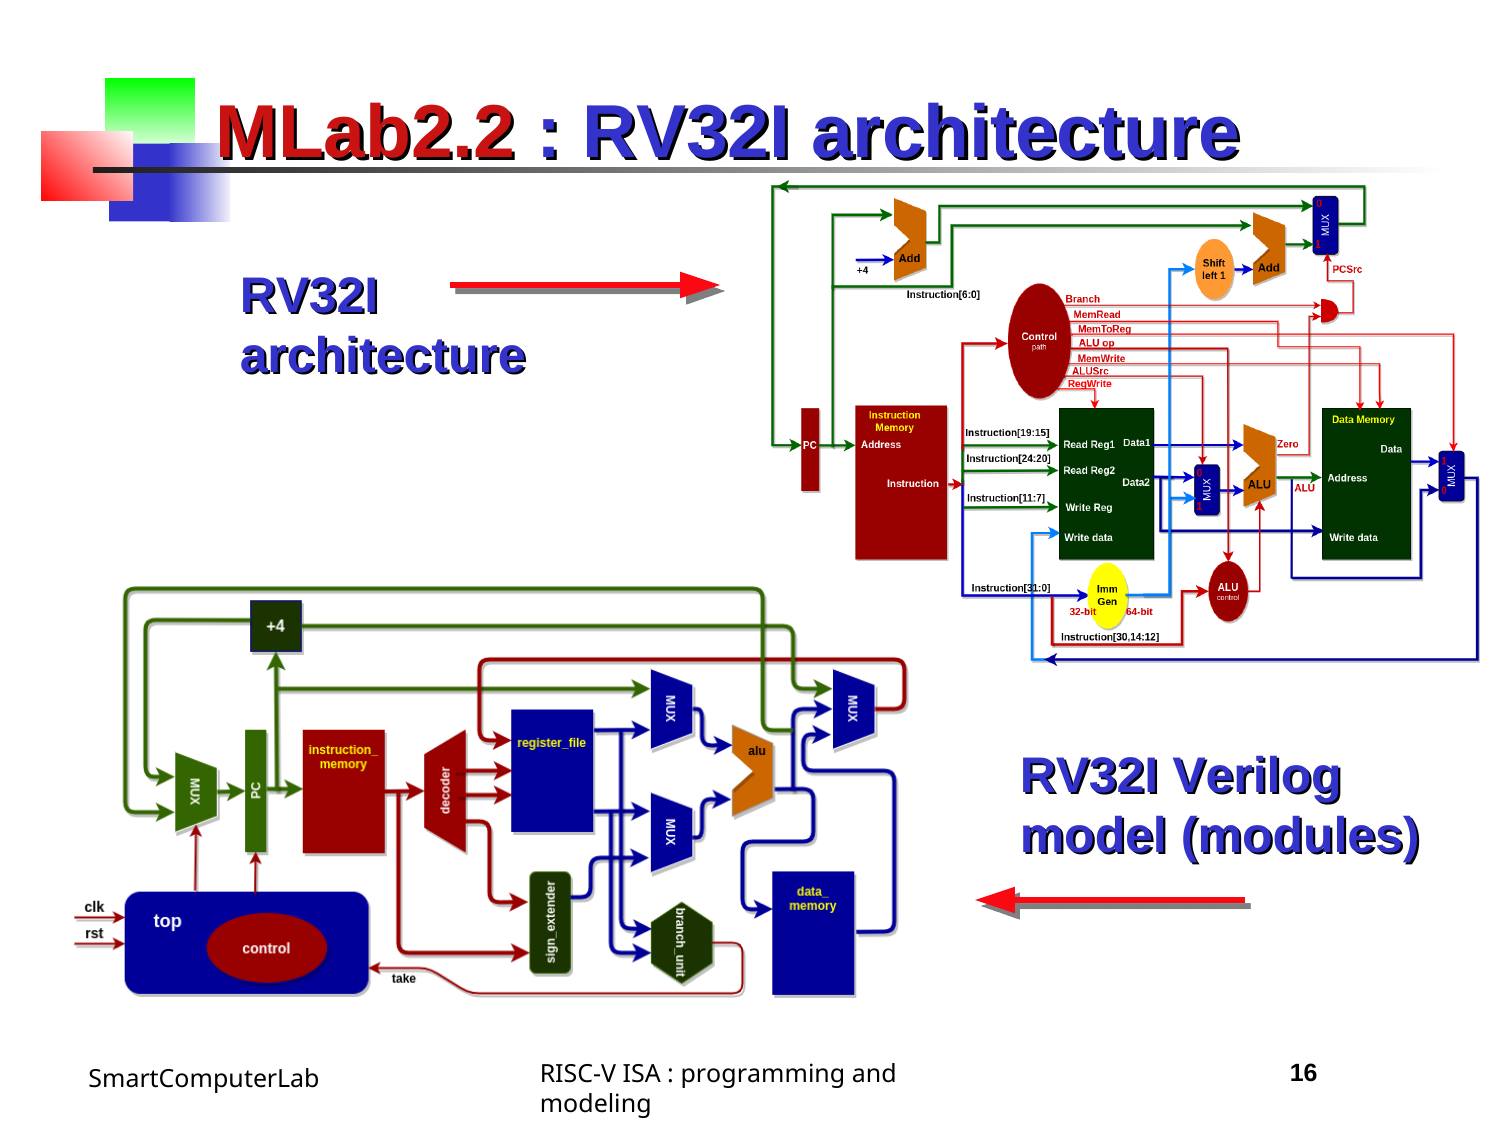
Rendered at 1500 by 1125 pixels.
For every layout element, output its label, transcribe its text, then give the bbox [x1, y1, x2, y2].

picture [66, 179, 1486, 1006]
title MLab2.2 : RV32I architecture [200, 74, 1381, 180]
text_box RV32I architecture [225, 254, 661, 390]
text_box RV32I Verilog model (modules) [1005, 735, 1441, 871]
